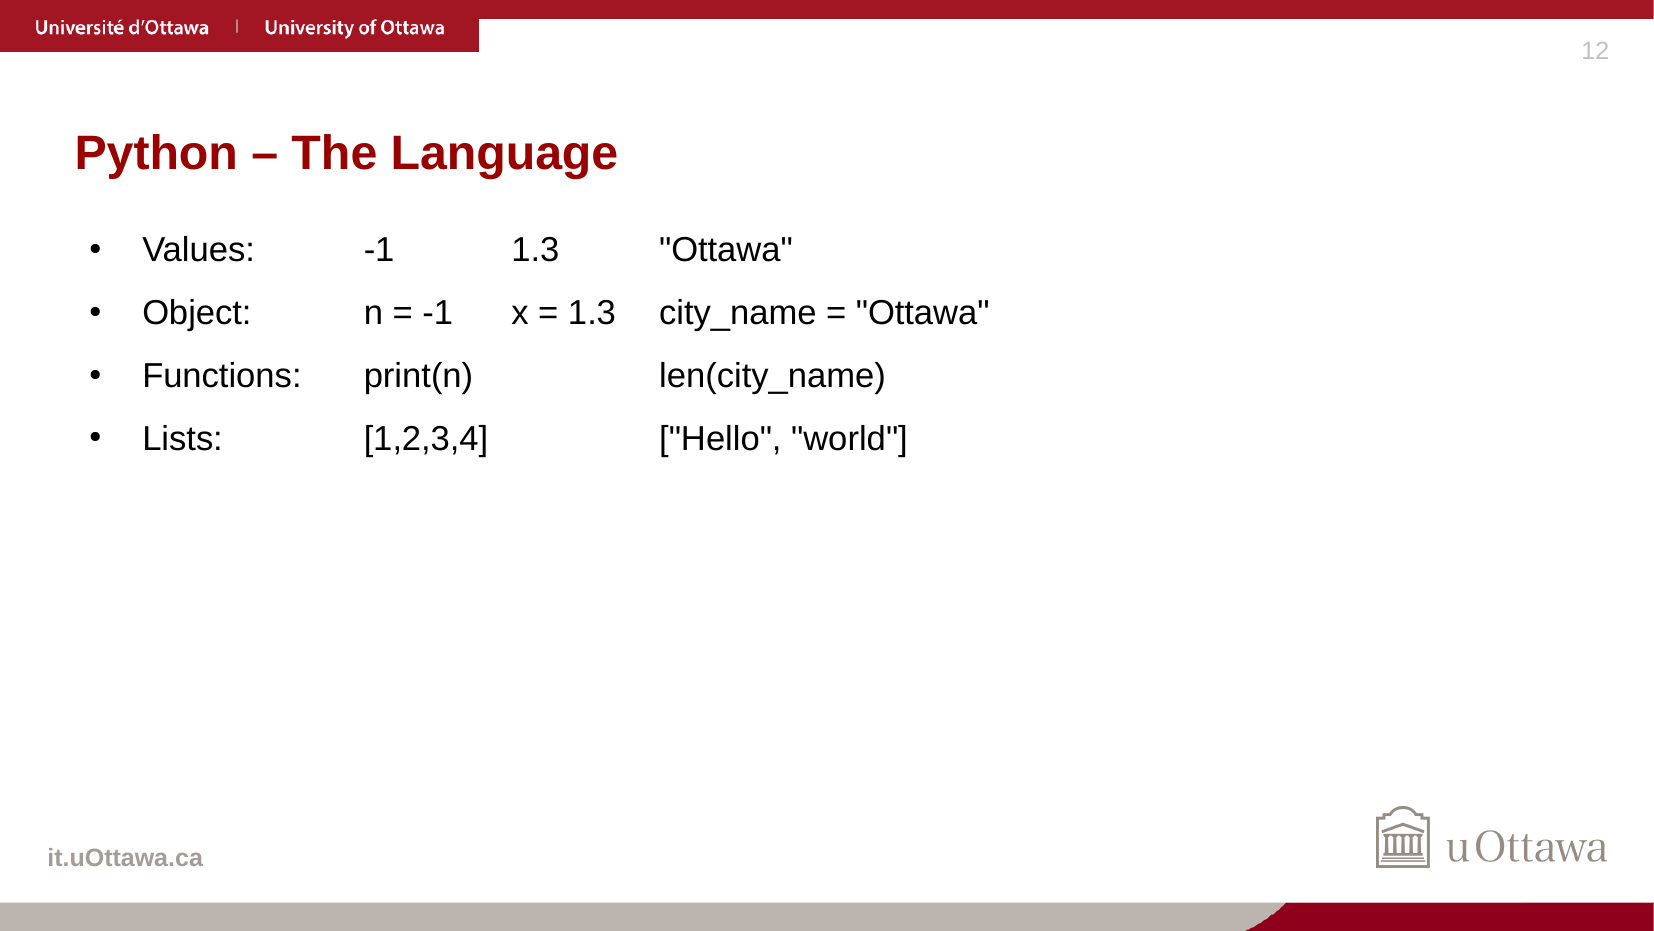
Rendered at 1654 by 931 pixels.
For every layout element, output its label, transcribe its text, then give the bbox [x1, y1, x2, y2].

list Values: -1 1.3 "Ottawa" Object: n = -1 x = 1.3 city_name = "Ottawa" Functions: print(n) len(city_name) Lists: [1,2,3,4] ["Hello", "world"] [71, 230, 1477, 740]
title Python – The Language [74, 93, 1481, 212]
picture [1376, 806, 1607, 868]
picture [0, 903, 1654, 931]
picture [0, 0, 1654, 52]
